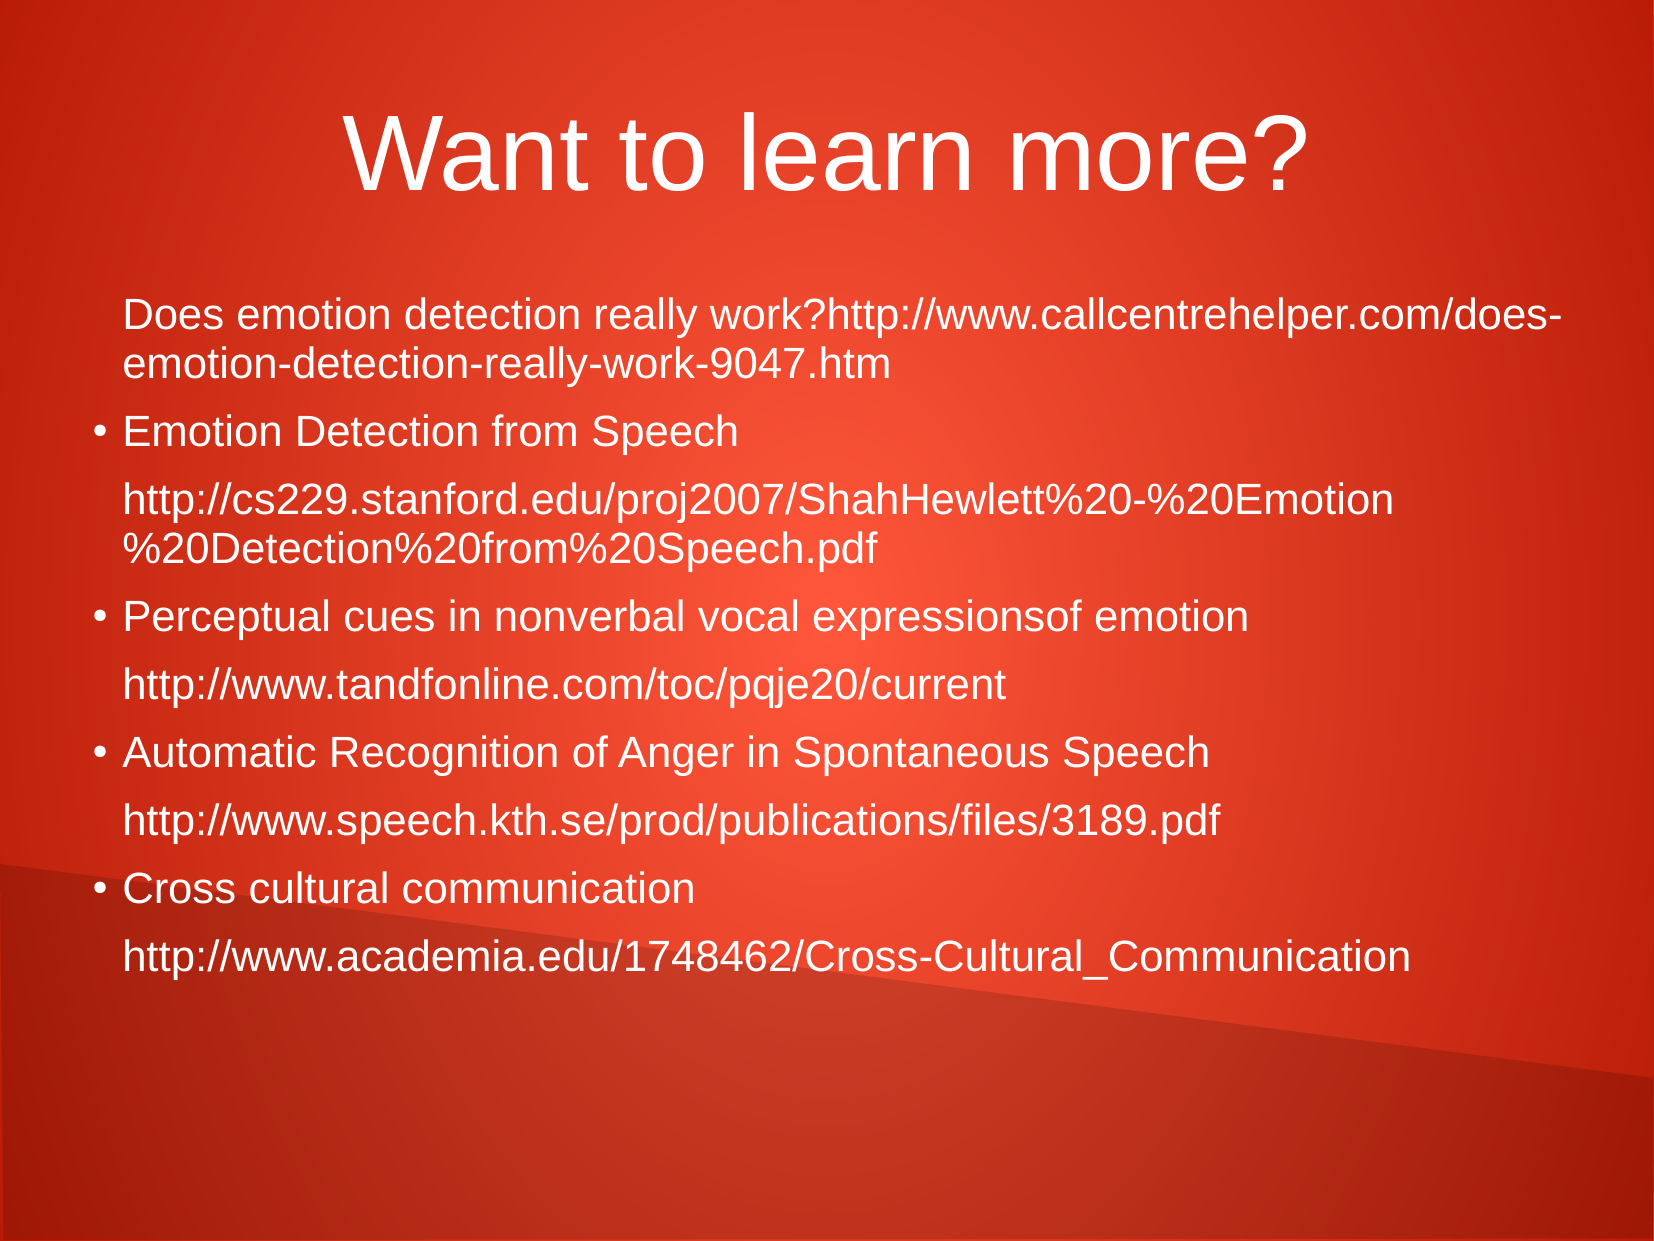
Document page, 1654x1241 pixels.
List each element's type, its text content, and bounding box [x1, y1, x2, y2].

title Want to learn more? [82, 49, 1571, 257]
list Does emotion detection really work?http://www.callcentrehelper.com/does-emotion-detection-really-work-9047.htm Emotion Detection from Speech http://cs229.stanford.edu/proj2007/ShahHewlett%20-%20Emotion%20Detection%20from%20Speech.pdf Perceptual cues in nonverbal vocal expressionsof emotion http://www.tandfonline.com/toc/pqje20/current Automatic Recognition of Anger in Spontaneous Speech http://www.speech.kth.se/prod/publications/files/3189.pdf Cross cultural communication http://www.academia.edu/1748462/Cross-Cultural_Communication [82, 290, 1571, 1010]
